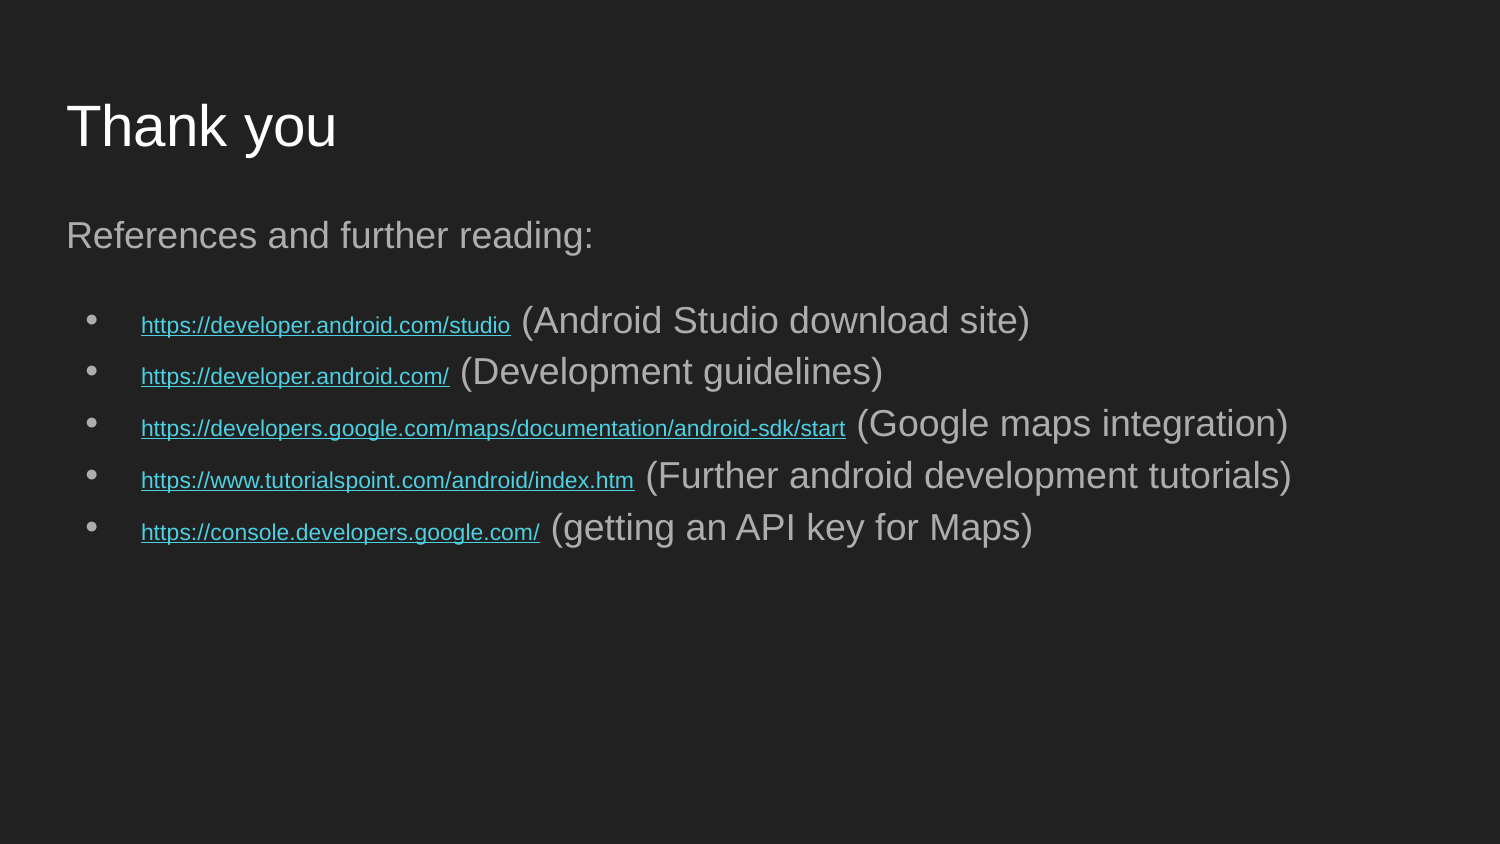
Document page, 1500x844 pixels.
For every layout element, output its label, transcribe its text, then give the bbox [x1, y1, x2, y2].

title Thank you [51, 72, 1449, 167]
list References and further reading: https://developer.android.com/studio (Android Studio download site) https://developer.android.com/ (Development guidelines) https://developers.google.com/maps/documentation/android-sdk/start (Google maps integration) https://www.tutorialspoint.com/android/index.htm (Further android development tutorials) https://console.developers.google.com/ (getting an API key for Maps) [51, 189, 1449, 750]
